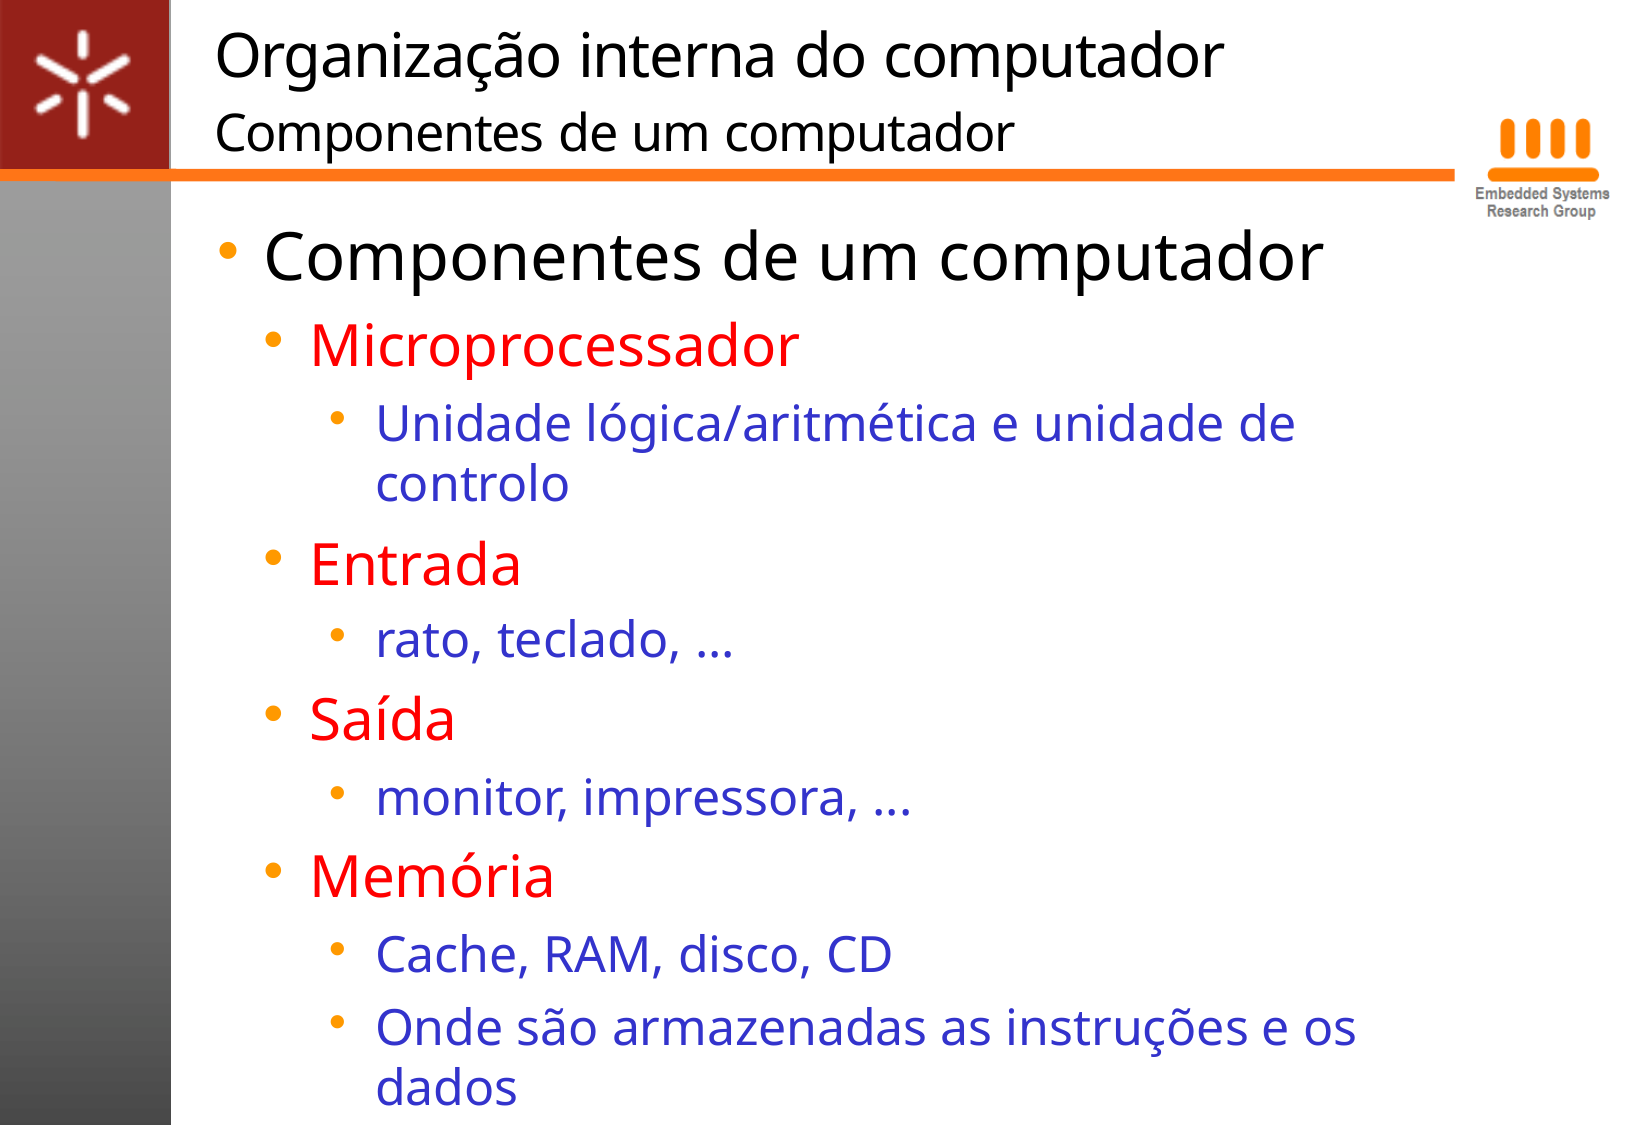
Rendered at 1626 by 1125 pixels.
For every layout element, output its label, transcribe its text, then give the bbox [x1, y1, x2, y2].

text_box Componentes de um computador Microprocessador Unidade lógica/aritmética e unidade de controlo Entrada rato, teclado, ... Saída monitor, impressora, ... Memória Cache, RAM, disco, CD Onde são armazenadas as instruções e os dados [214, 196, 1450, 1116]
picture [0, 182, 171, 1125]
picture [0, 0, 171, 169]
picture [1475, 118, 1610, 220]
title Organização interna do computador Componentes de um computador [212, 16, 1441, 234]
